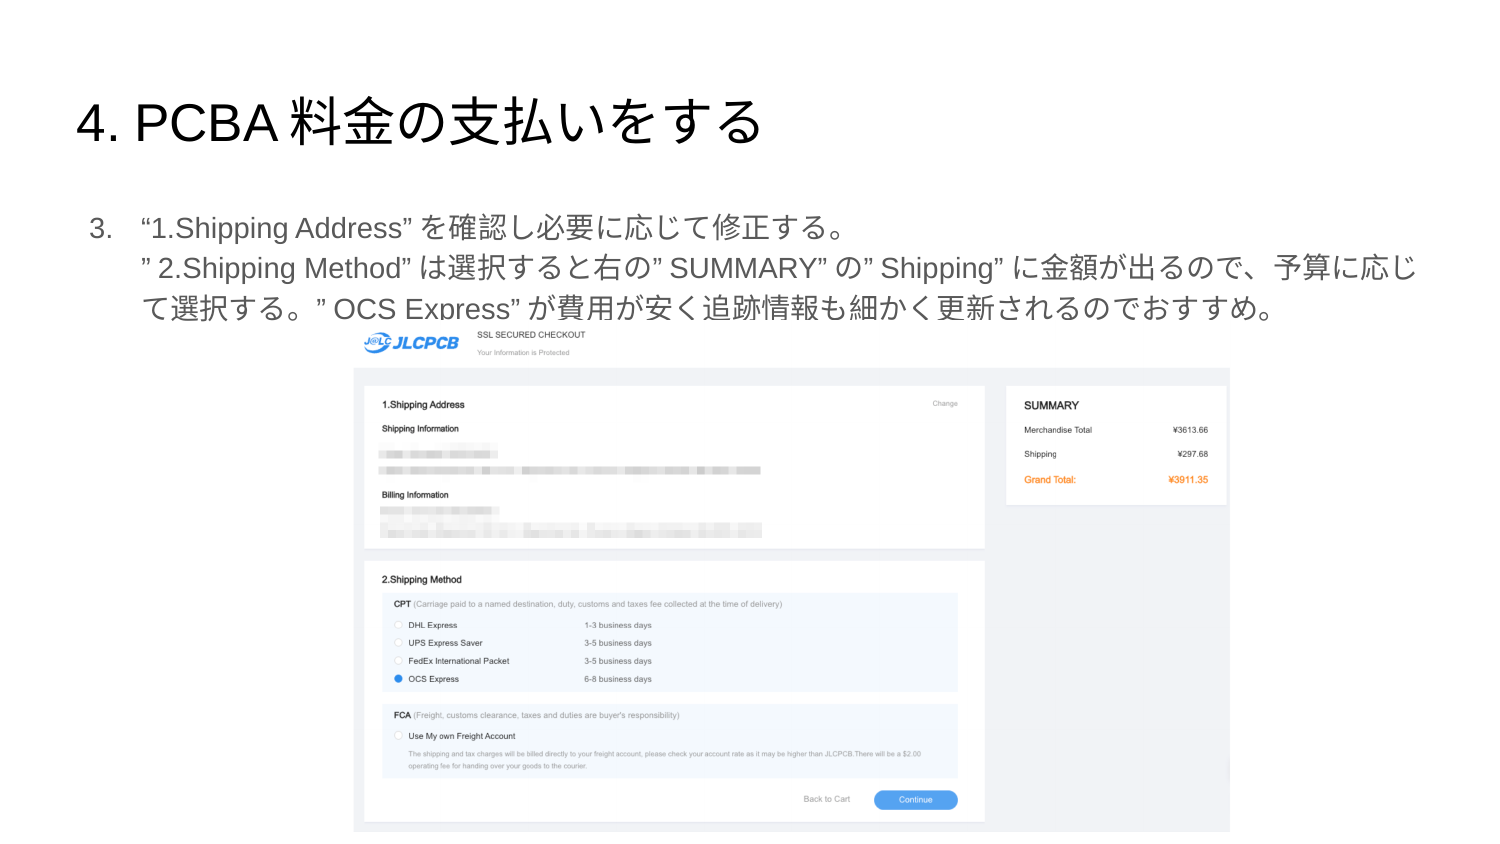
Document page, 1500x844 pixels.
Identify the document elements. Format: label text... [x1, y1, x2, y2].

picture [353, 320, 1231, 832]
list “1.Shipping Address”を確認し必要に応じて修正する。 ”2.Shipping Method”は選択すると右の”SUMMARY”の”Shipping”に金額が出るので、予算に応じて選択する。”OCS Express”が費用が安く追跡情報も細かく更新されるのでおすすめ。 [51, 189, 1449, 750]
title PCBA料金の支払いをする [51, 72, 1449, 167]
